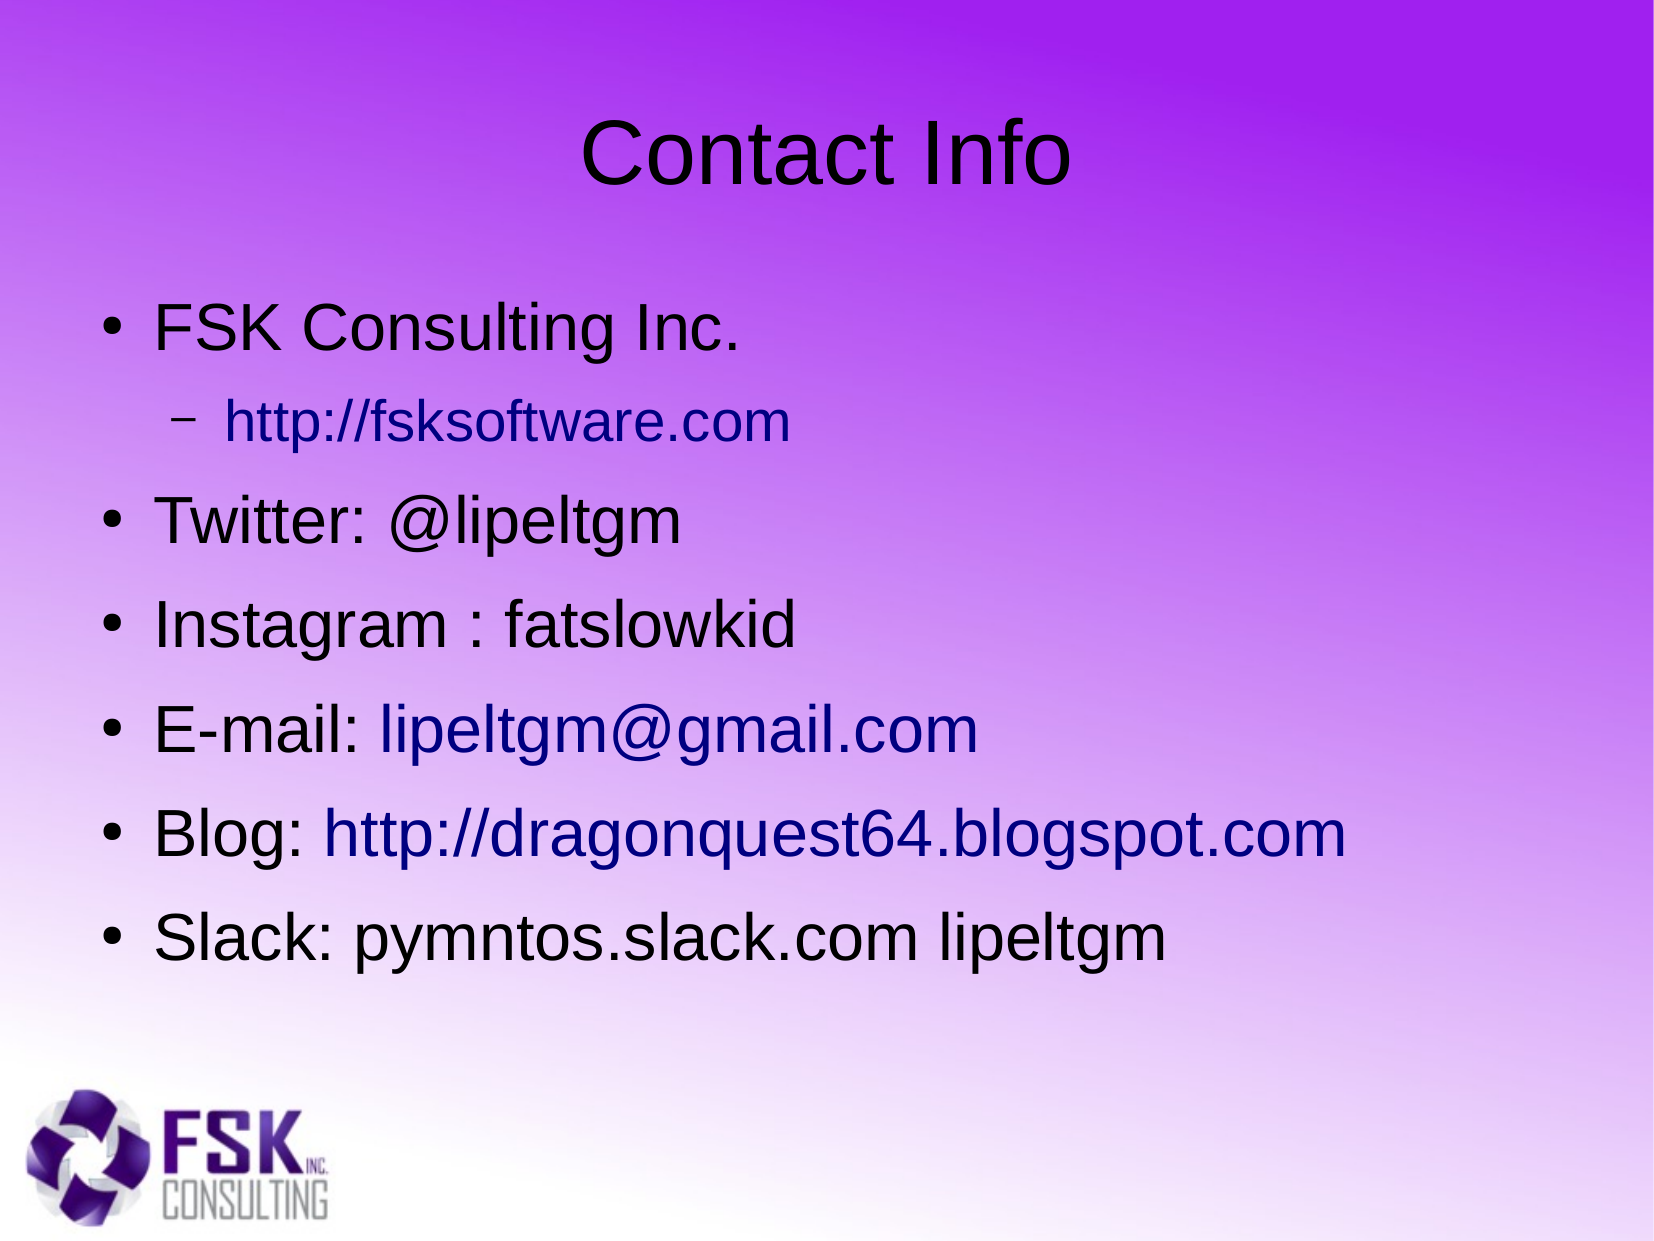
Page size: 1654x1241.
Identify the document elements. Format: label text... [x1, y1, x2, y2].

title Contact Info [82, 49, 1571, 257]
list FSK Consulting Inc. http://fsksoftware.com Twitter: @lipeltgm Instagram : fatslowkid E-mail: lipeltgm@gmail.com Blog: http://dragonquest64.blogspot.com Slack: pymntos.slack.com lipeltgm [82, 290, 1571, 1010]
picture [0, 0, 1654, 1241]
